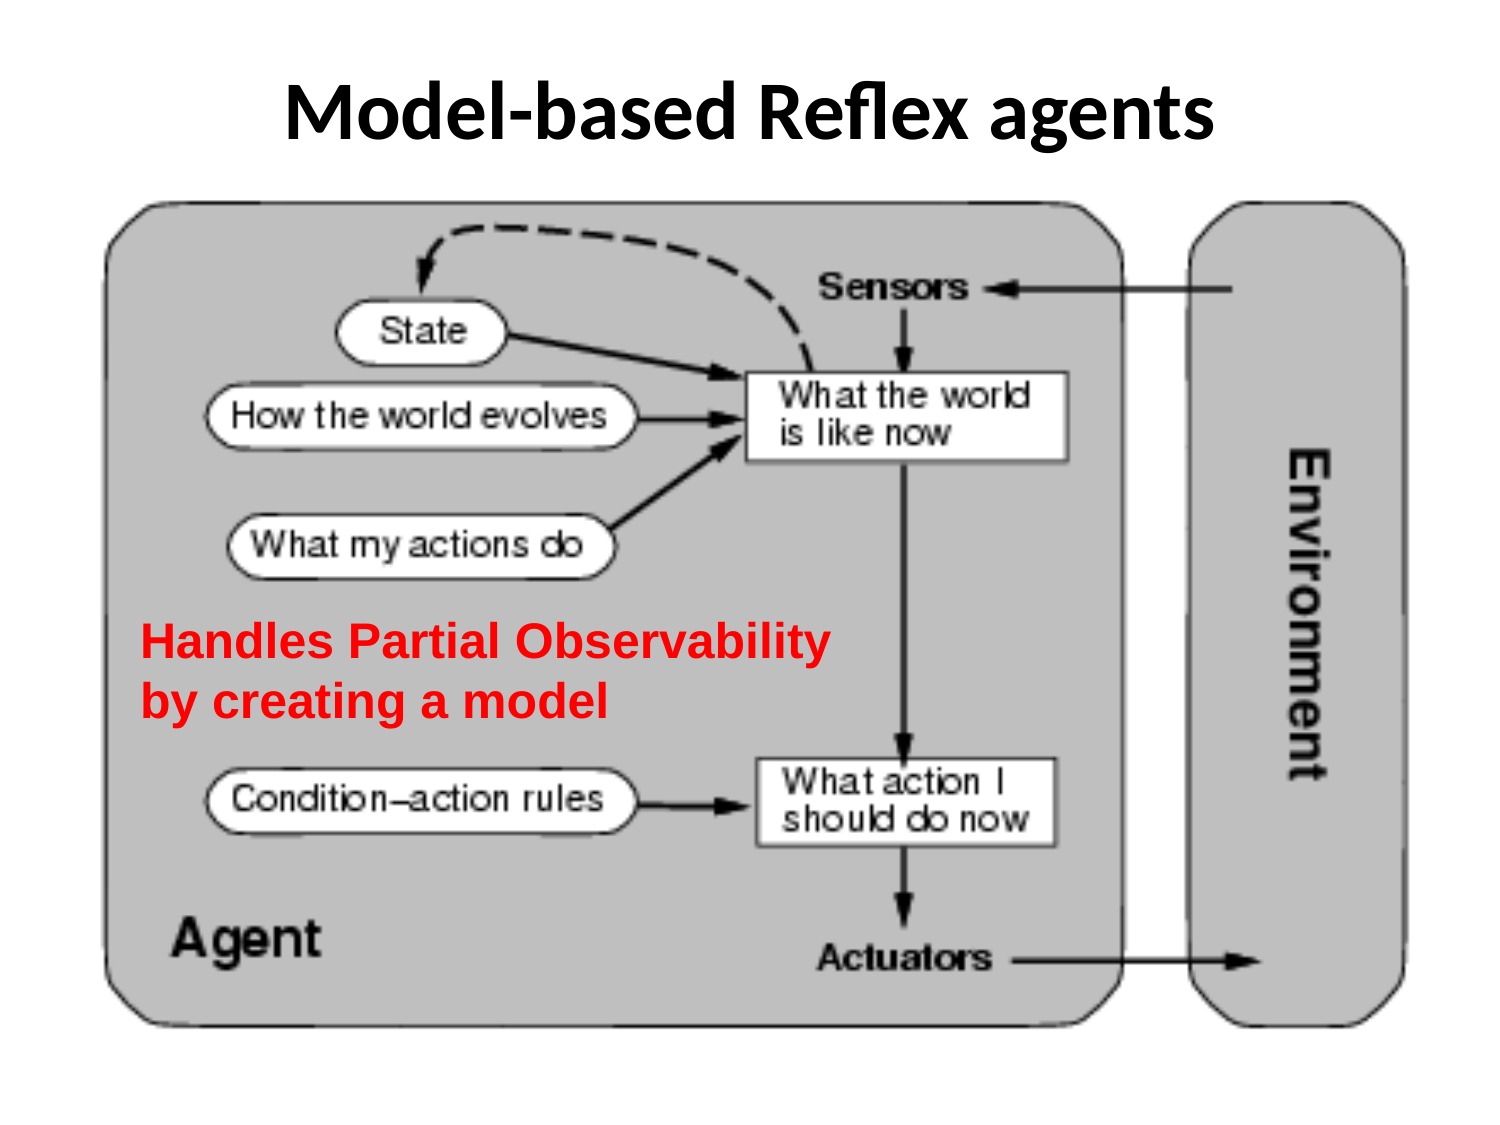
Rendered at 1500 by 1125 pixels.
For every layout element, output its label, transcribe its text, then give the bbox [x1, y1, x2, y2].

picture [99, 199, 1413, 1036]
title Model-based Reflex agents [12, 12, 1488, 200]
text_box Handles Partial Observability by creating a model [124, 601, 888, 737]
